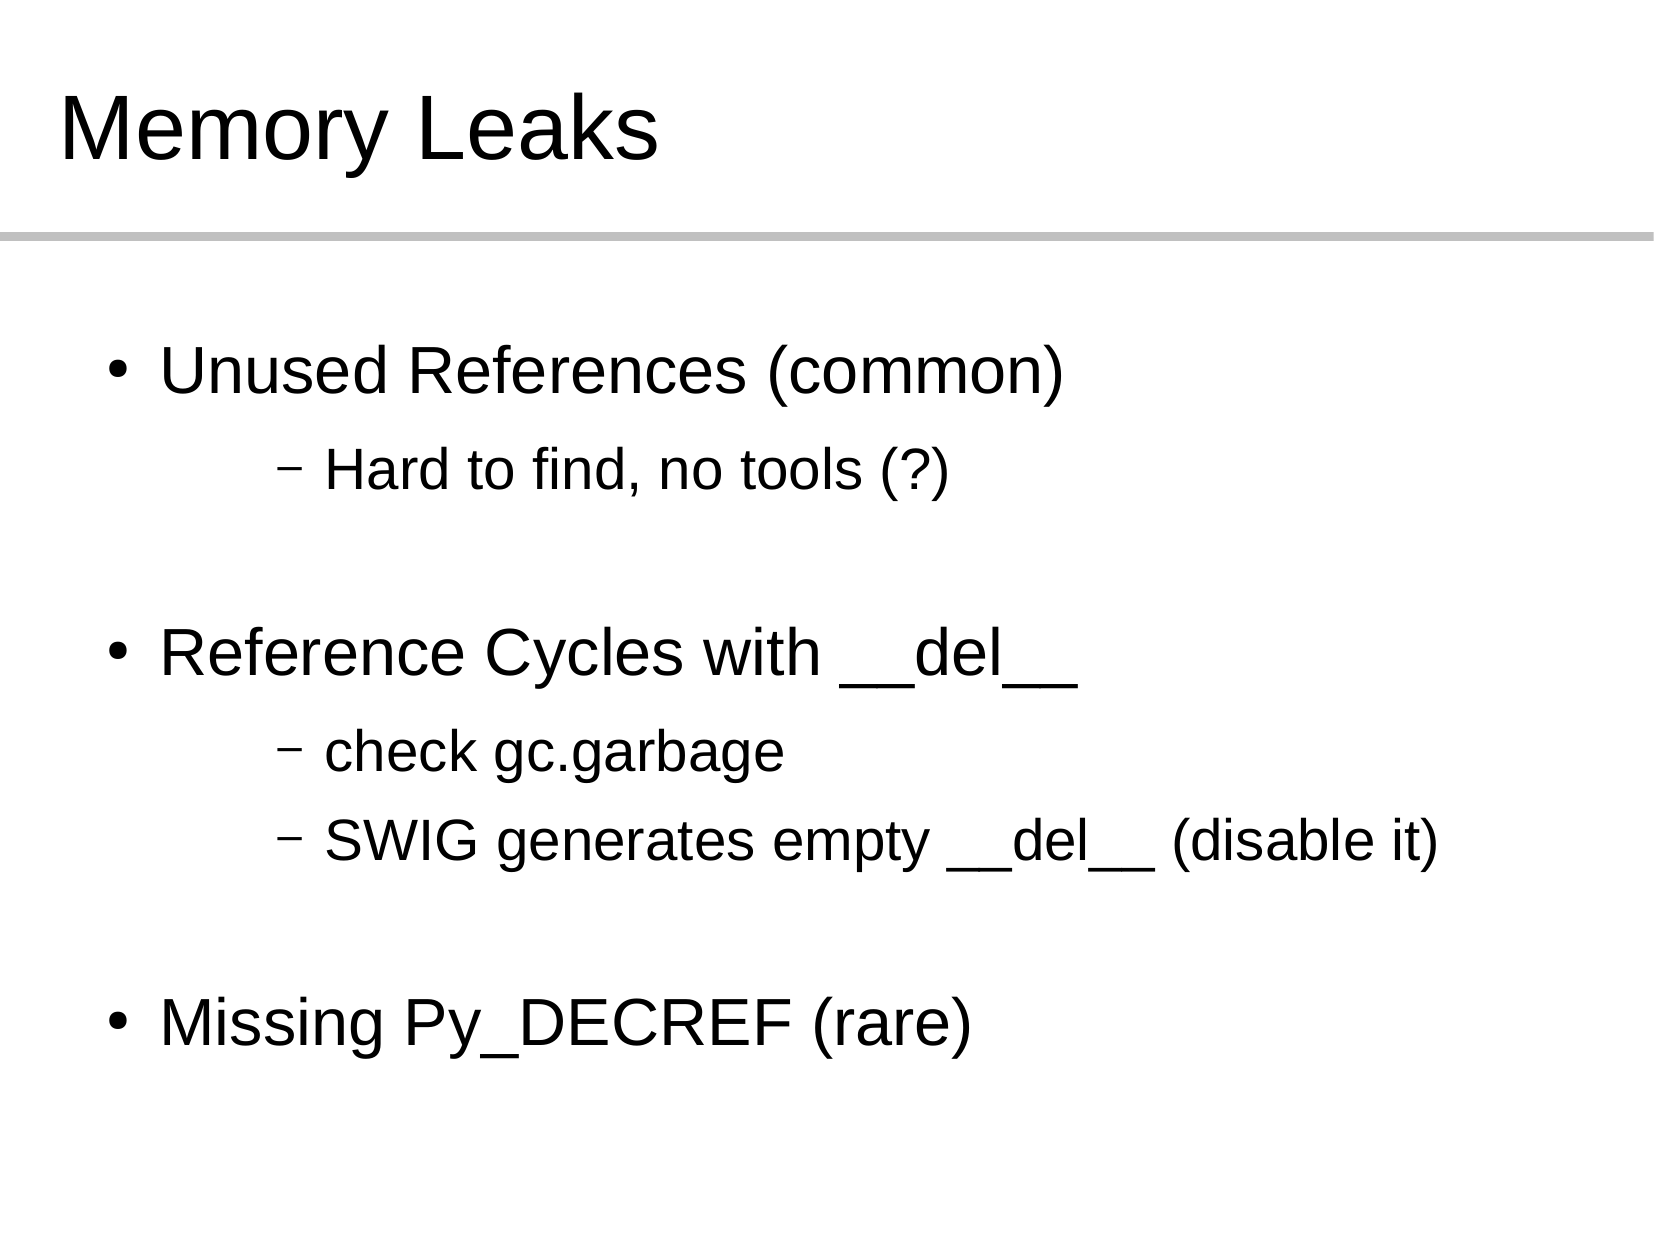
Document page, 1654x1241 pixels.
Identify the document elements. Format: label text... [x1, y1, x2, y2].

title Memory Leaks [59, 49, 1595, 207]
list Unused References (common) Hard to find, no tools (?) Reference Cycles with __del__ check gc.garbage SWIG generates empty __del__ (disable it) Missing Py_DECREF (rare) [88, 333, 1571, 1152]
